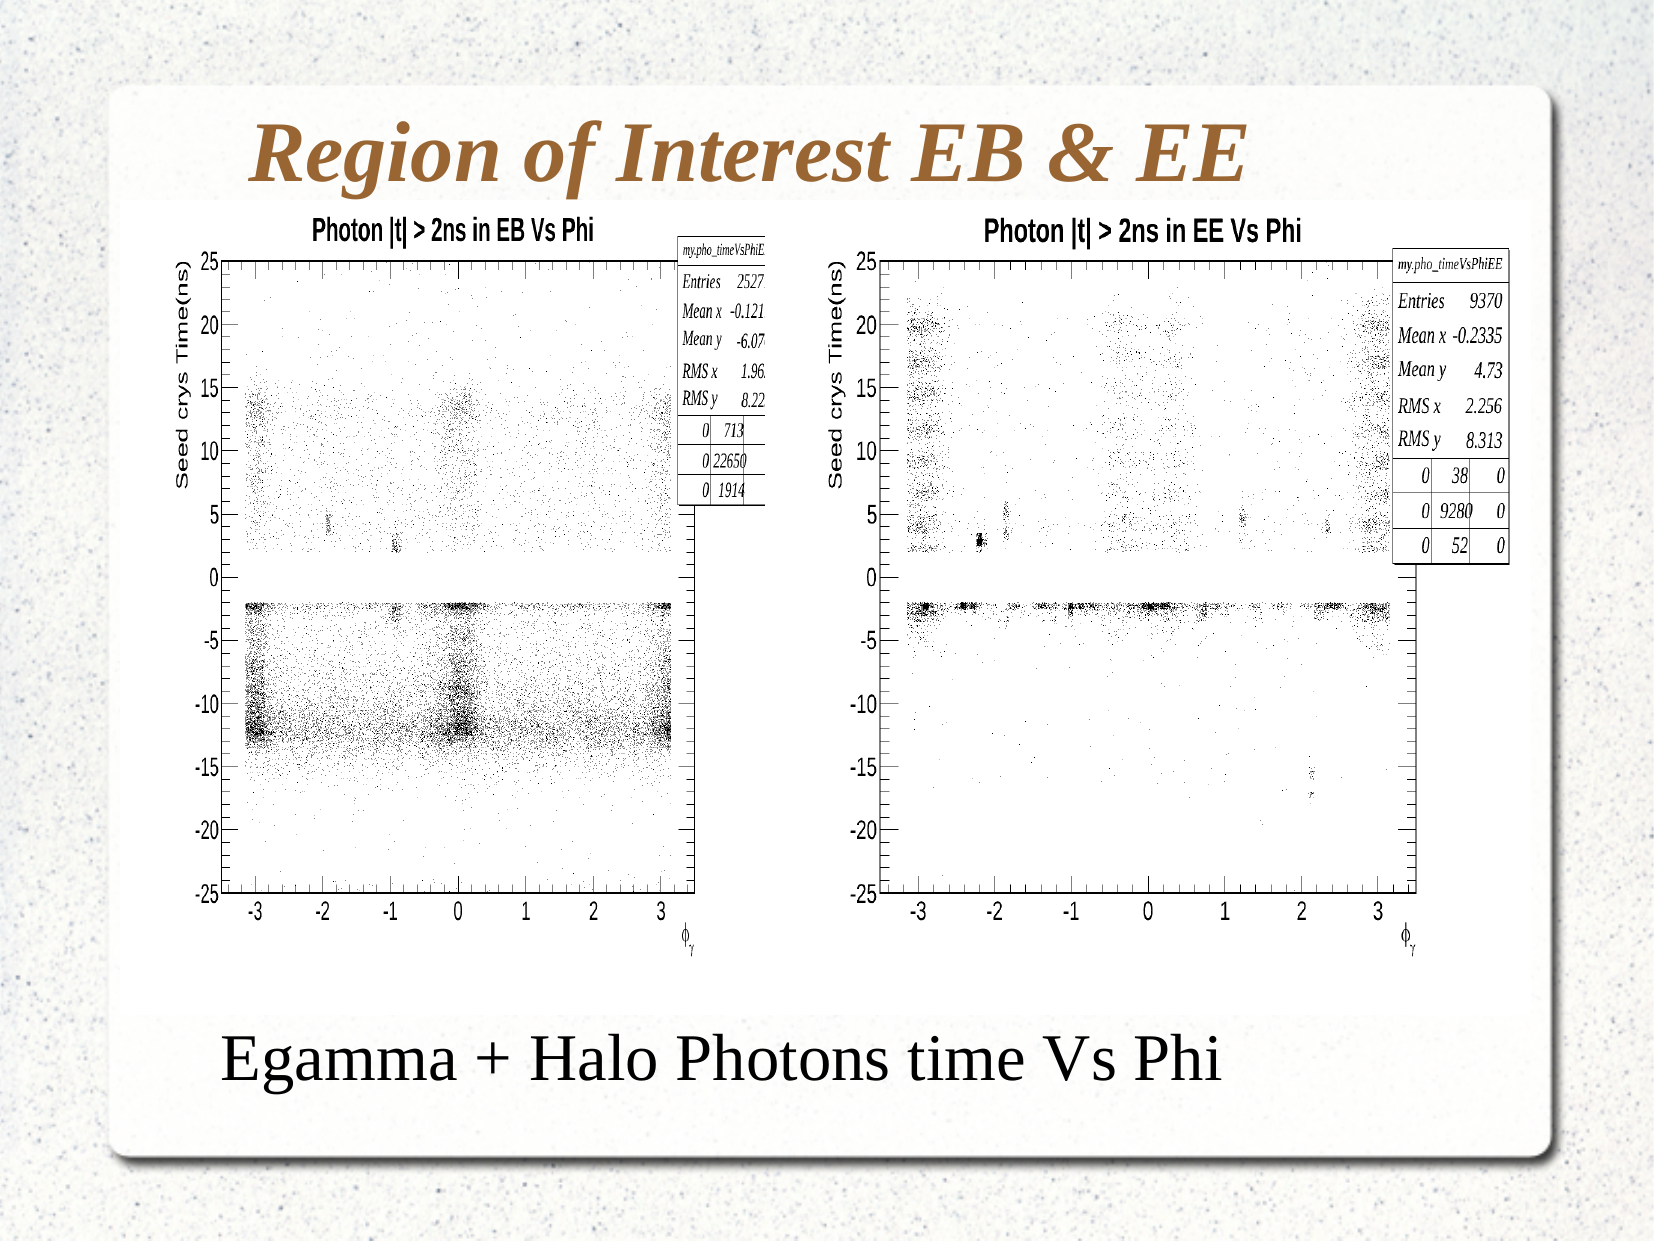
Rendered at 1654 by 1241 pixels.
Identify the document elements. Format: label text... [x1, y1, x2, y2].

title Region of Interest EB & EE [180, 105, 1321, 200]
list Egamma + Halo Photons time Vs Phi [150, 1020, 1383, 1096]
picture [0, 0, 1654, 1241]
